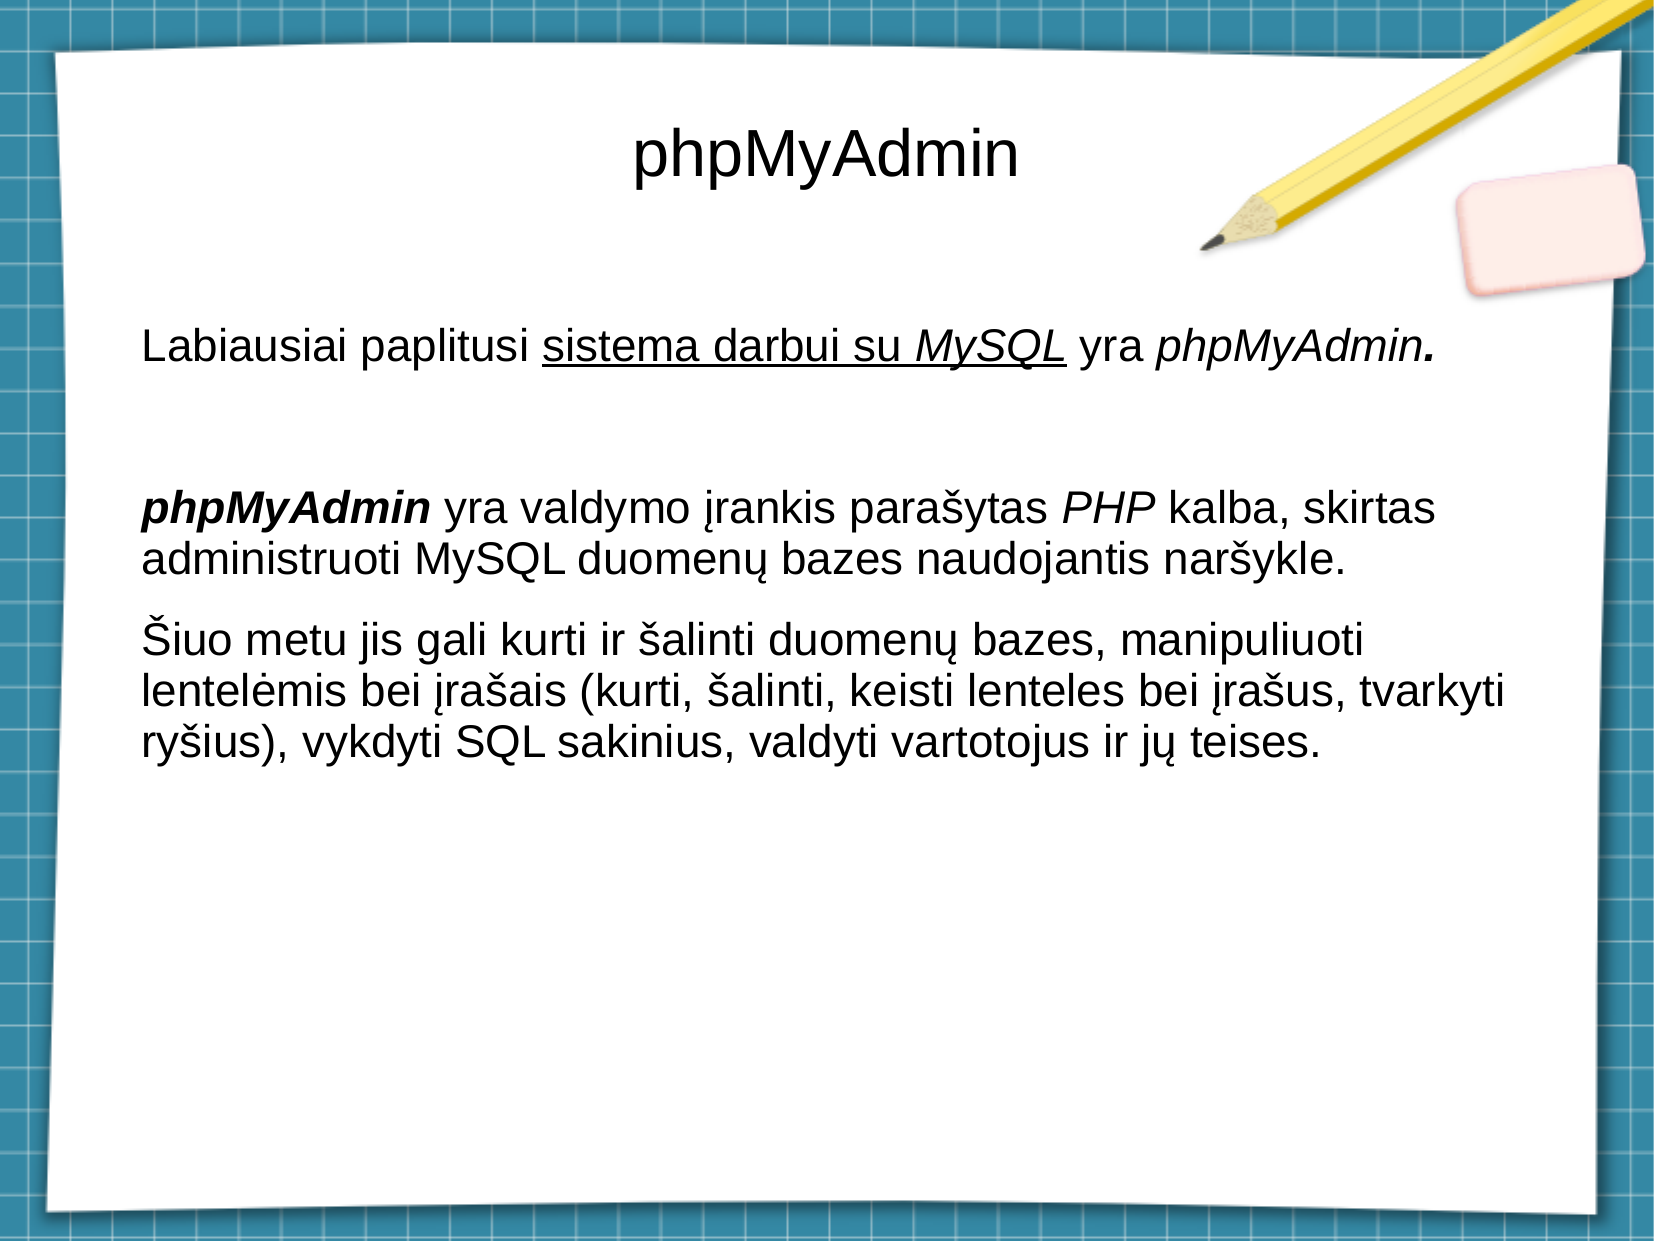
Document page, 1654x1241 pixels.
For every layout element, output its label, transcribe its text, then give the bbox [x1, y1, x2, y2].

title phpMyAdmin [82, 49, 1571, 257]
picture [0, 0, 1654, 1241]
list Labiausiai paplitusi sistema darbui su MySQL yra phpMyAdmin. phpMyAdmin yra valdymo įrankis parašytas PHP kalba, skirtas administruoti MySQL duomenų bazes naudojantis naršykle. Šiuo metu jis gali kurti ir šalinti duomenų bazes, manipuliuoti lentelėmis bei įrašais (kurti, šalinti, keisti lenteles bei įrašus, tvarkyti ryšius), vykdyti SQL sakinius, valdyti vartotojus ir jų teises. [70, 320, 1559, 1040]
